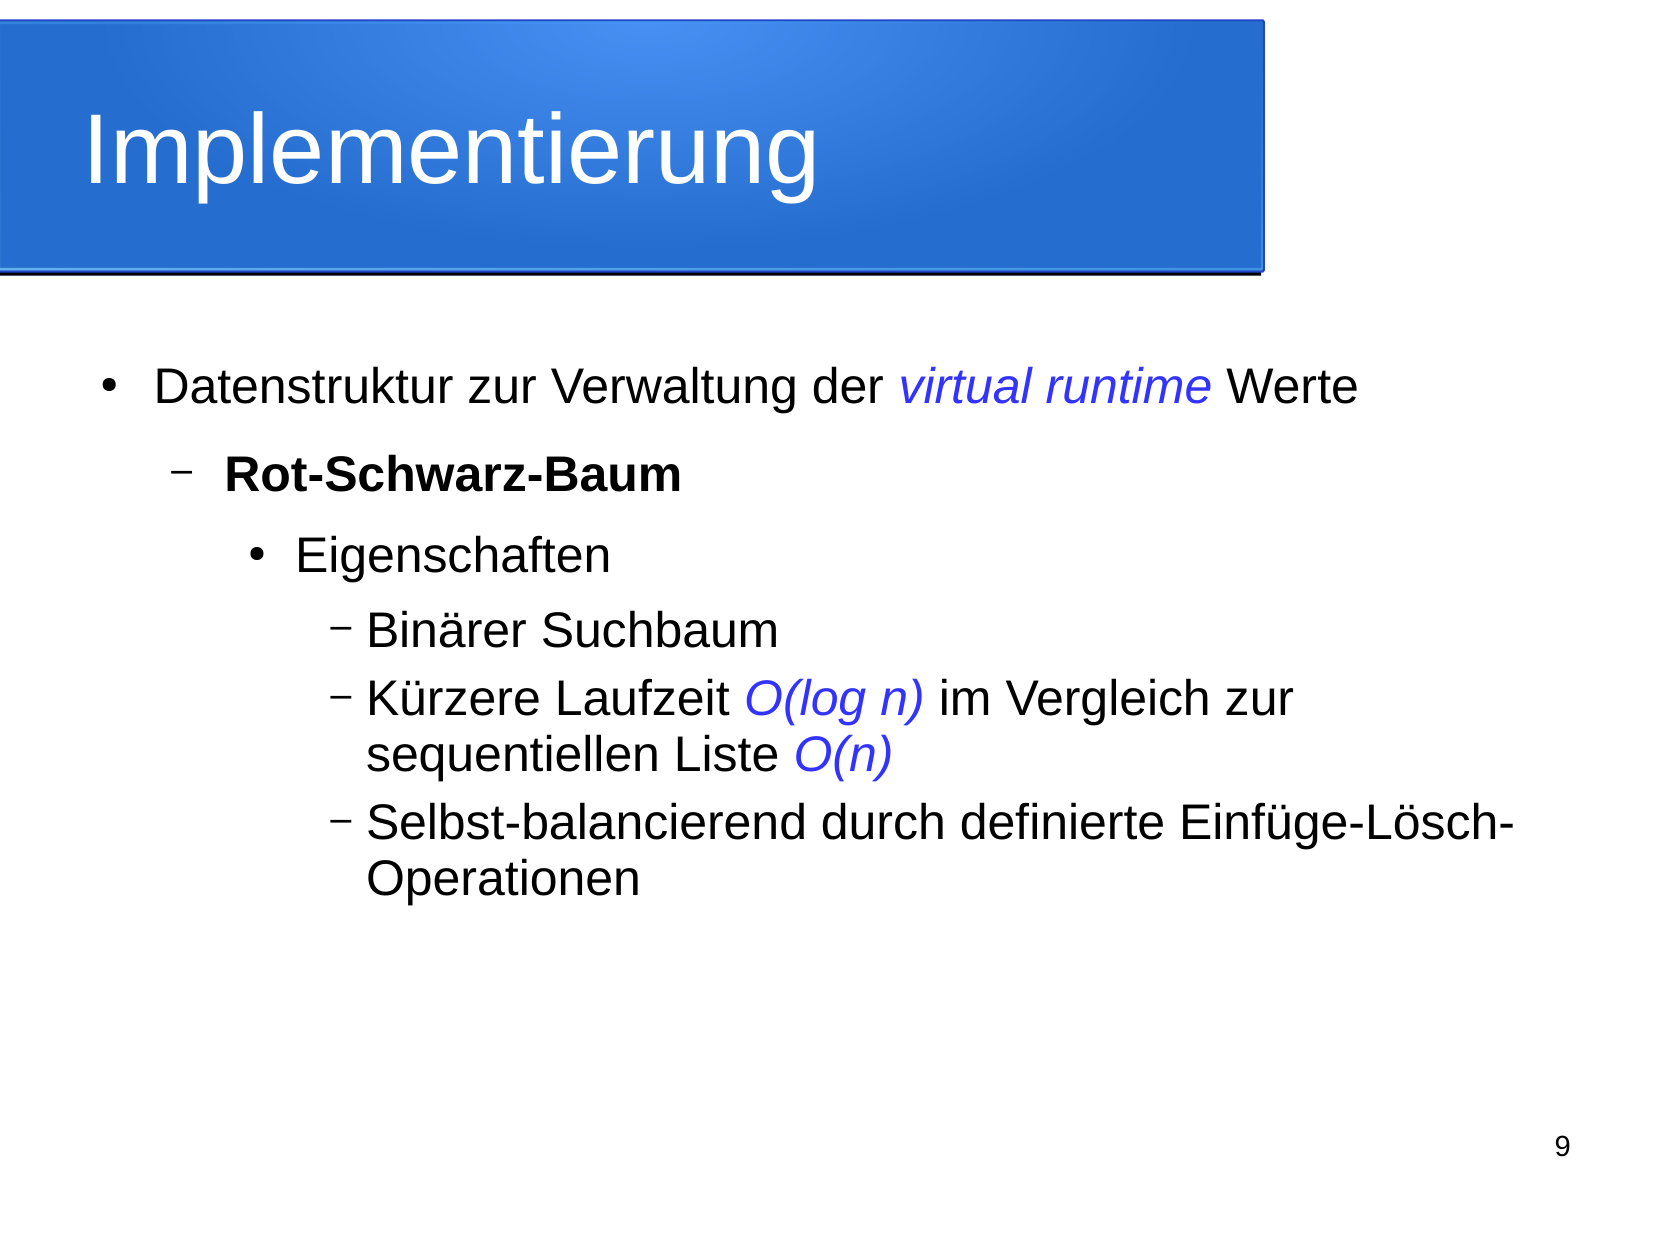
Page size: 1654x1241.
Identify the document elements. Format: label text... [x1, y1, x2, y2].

title Implementierung [82, 47, 1235, 252]
list Datenstruktur zur Verwaltung der virtual runtime Werte Rot-Schwarz-Baum Eigenschaften Binärer Suchbaum Kürzere Laufzeit O(log n) im Vergleich zur sequentiellen Liste O(n) Selbst-balancierend durch definierte Einfüge-Lösch-Operationen [82, 358, 1571, 1078]
